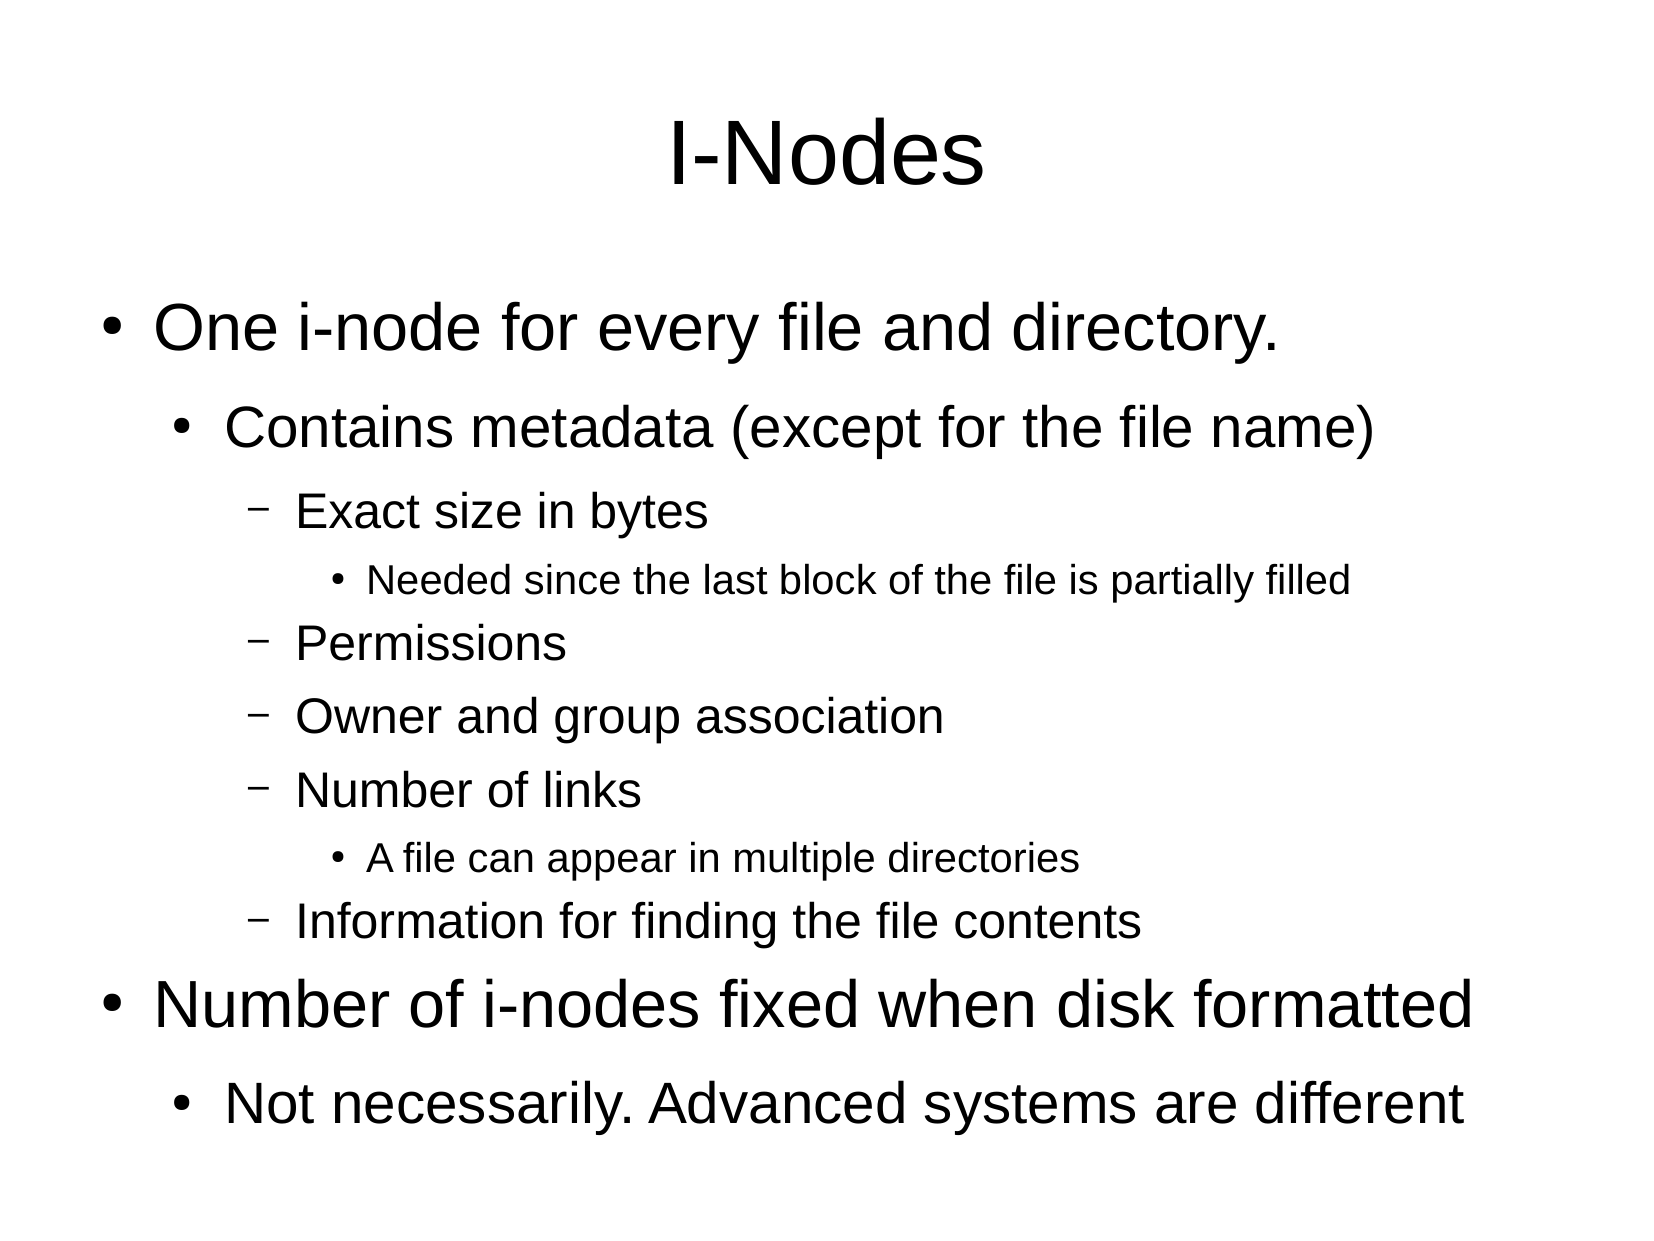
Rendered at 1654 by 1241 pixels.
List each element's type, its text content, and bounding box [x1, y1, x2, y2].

title I-Nodes [82, 56, 1571, 250]
list One i-node for every file and directory. Contains metadata (except for the file name) Exact size in bytes Needed since the last block of the file is partially filled Permissions Owner and group association Number of links A file can appear in multiple directories Information for finding the file contents Number of i-nodes fixed when disk formatted Not necessarily. Advanced systems are different [82, 290, 1571, 1137]
